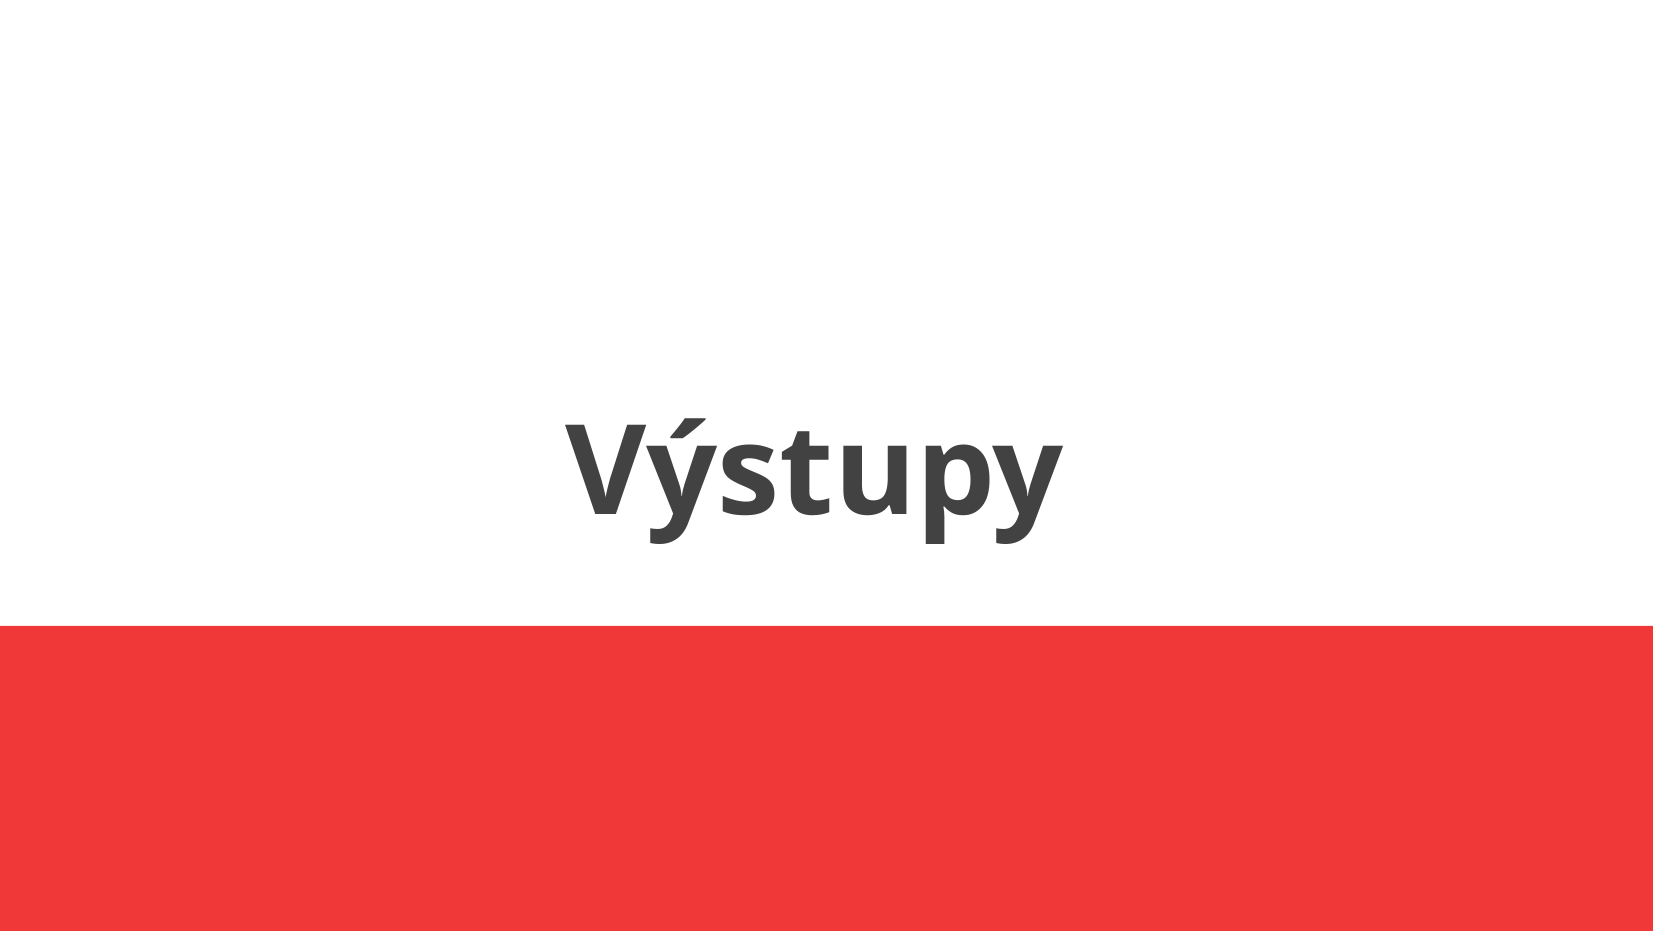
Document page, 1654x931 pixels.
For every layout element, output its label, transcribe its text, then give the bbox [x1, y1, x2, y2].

title Výstupy [70, 322, 1560, 609]
